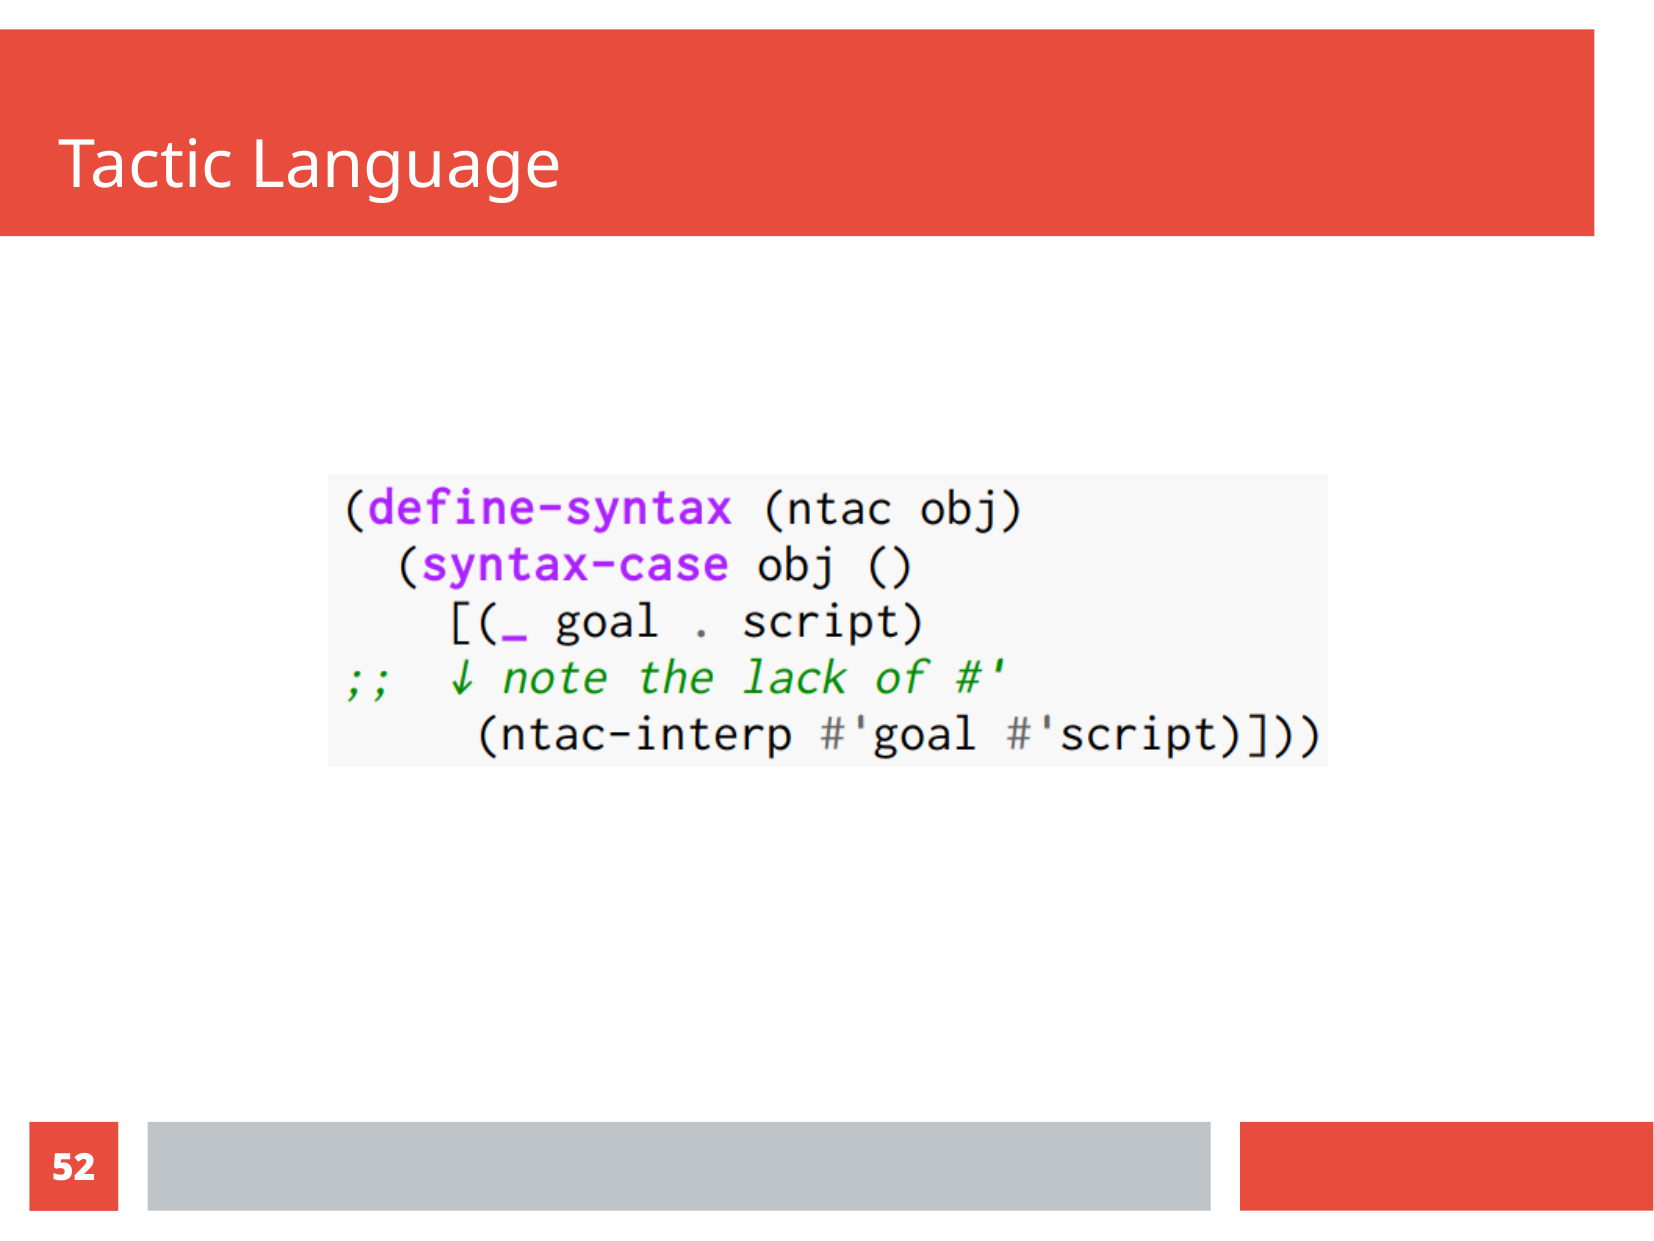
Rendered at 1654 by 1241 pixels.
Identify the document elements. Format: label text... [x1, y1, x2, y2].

picture [328, 474, 1328, 767]
title Tactic Language [59, 59, 1595, 207]
